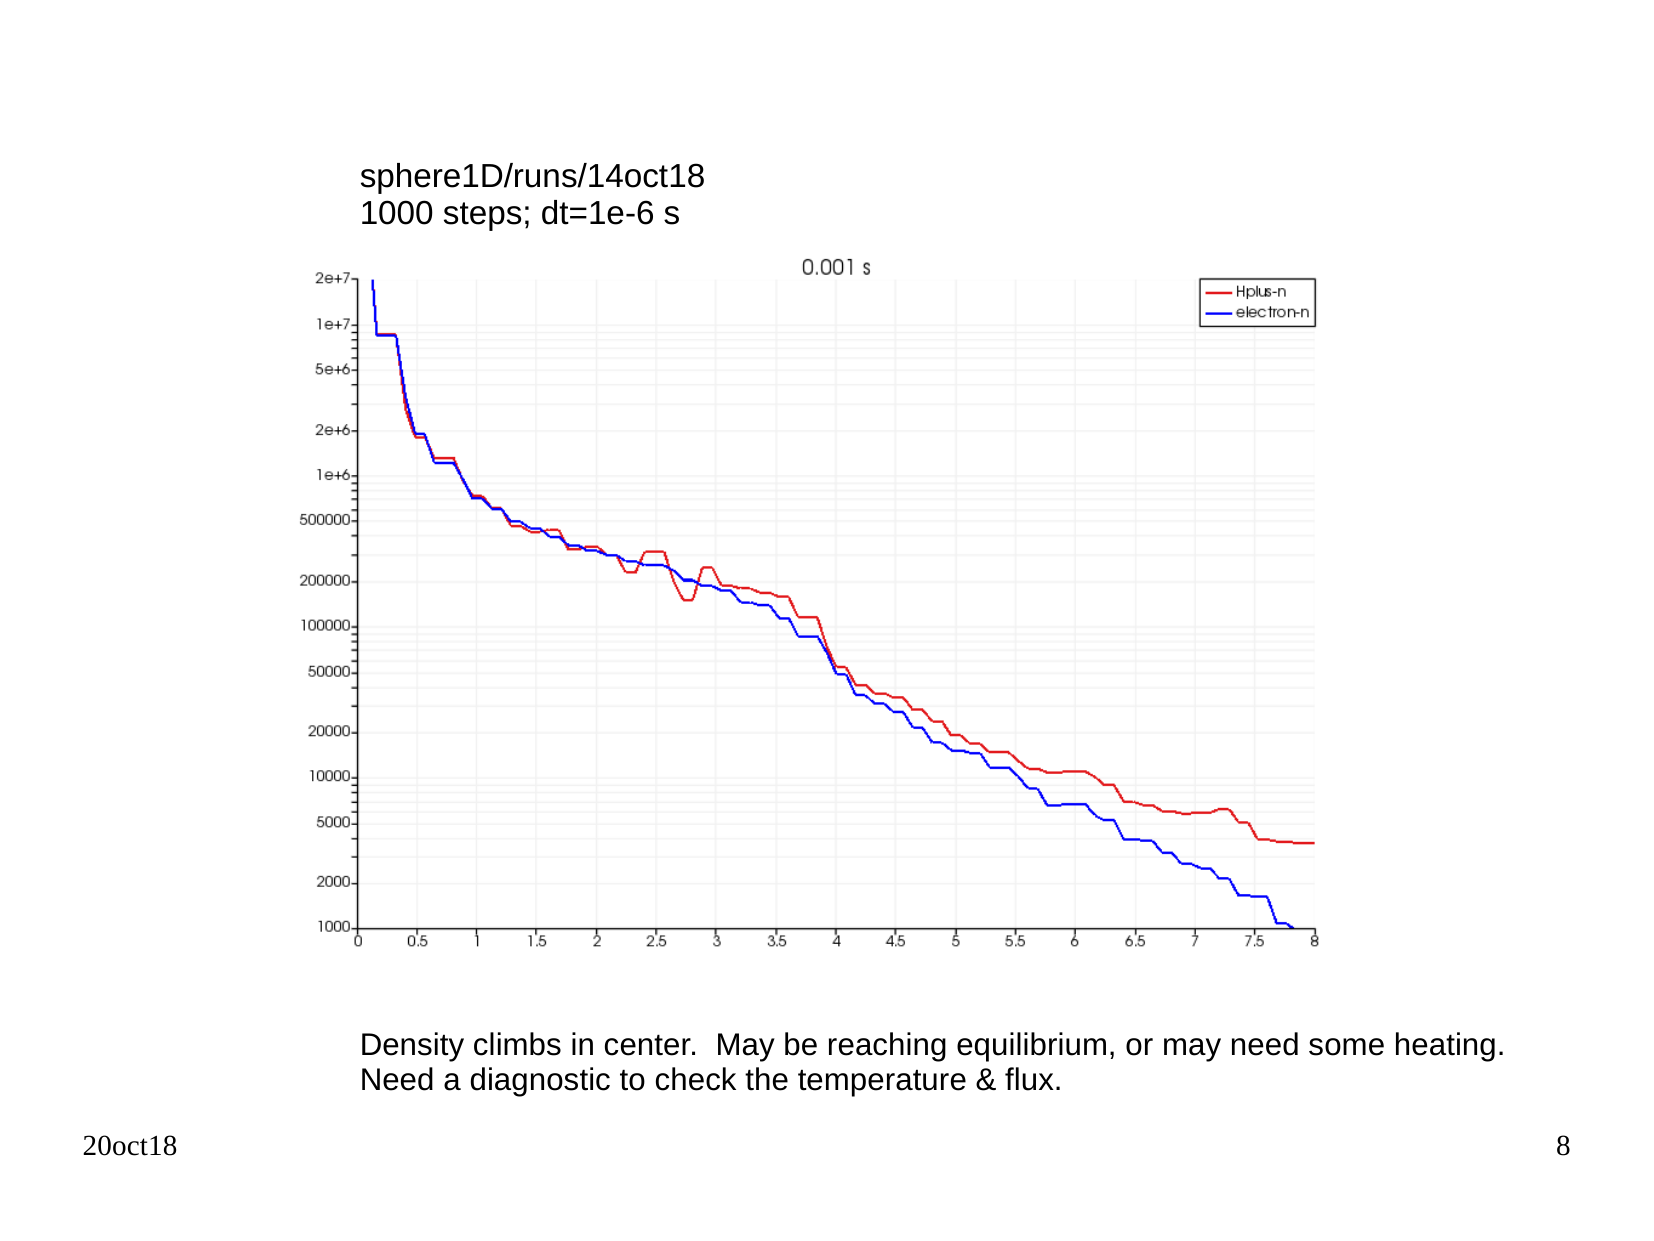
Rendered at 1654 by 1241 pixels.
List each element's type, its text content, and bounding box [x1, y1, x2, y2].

picture [288, 253, 1339, 961]
text_box sphere1D/runs/14oct18 1000 steps; dt=1e-6 s [345, 150, 721, 239]
text_box Density climbs in center. May be reaching equilibrium, or may need some heating. Need a diagnostic to check the temperature & flux. [345, 1020, 1523, 1105]
